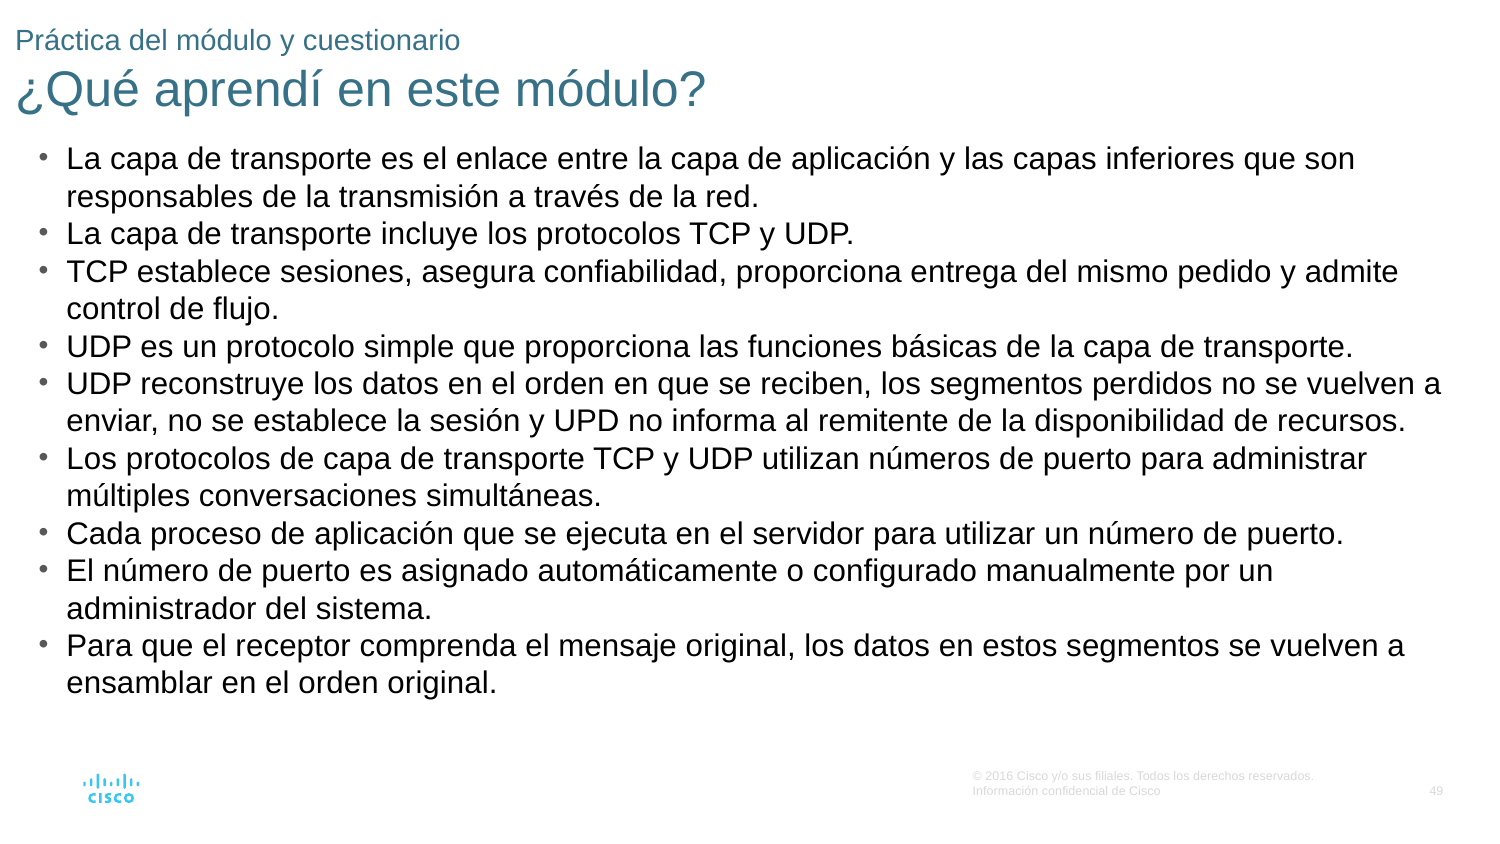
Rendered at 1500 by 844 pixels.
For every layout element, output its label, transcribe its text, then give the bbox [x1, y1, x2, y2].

list La capa de transporte es el enlace entre la capa de aplicación y las capas inferiores que son responsables de la transmisión a través de la red. La capa de transporte incluye los protocolos TCP y UDP. TCP establece sesiones, asegura confiabilidad, proporciona entrega del mismo pedido y admite control de flujo. UDP es un protocolo simple que proporciona las funciones básicas de la capa de transporte. UDP reconstruye los datos en el orden en que se reciben, los segmentos perdidos no se vuelven a enviar, no se establece la sesión y UPD no informa al remitente de la disponibilidad de recursos. Los protocolos de capa de transporte TCP y UDP utilizan números de puerto para administrar múltiples conversaciones simultáneas. Cada proceso de aplicación que se ejecuta en el servidor para utilizar un número de puerto. El número de puerto es asignado automáticamente o configurado manualmente por un administrador del sistema. Para que el receptor comprenda el mensaje original, los datos en estos segmentos se vuelven a ensamblar en el orden original. [23, 131, 1476, 813]
title Práctica del módulo y cuestionario ¿Qué aprendí en este módulo? [0, 6, 1500, 131]
